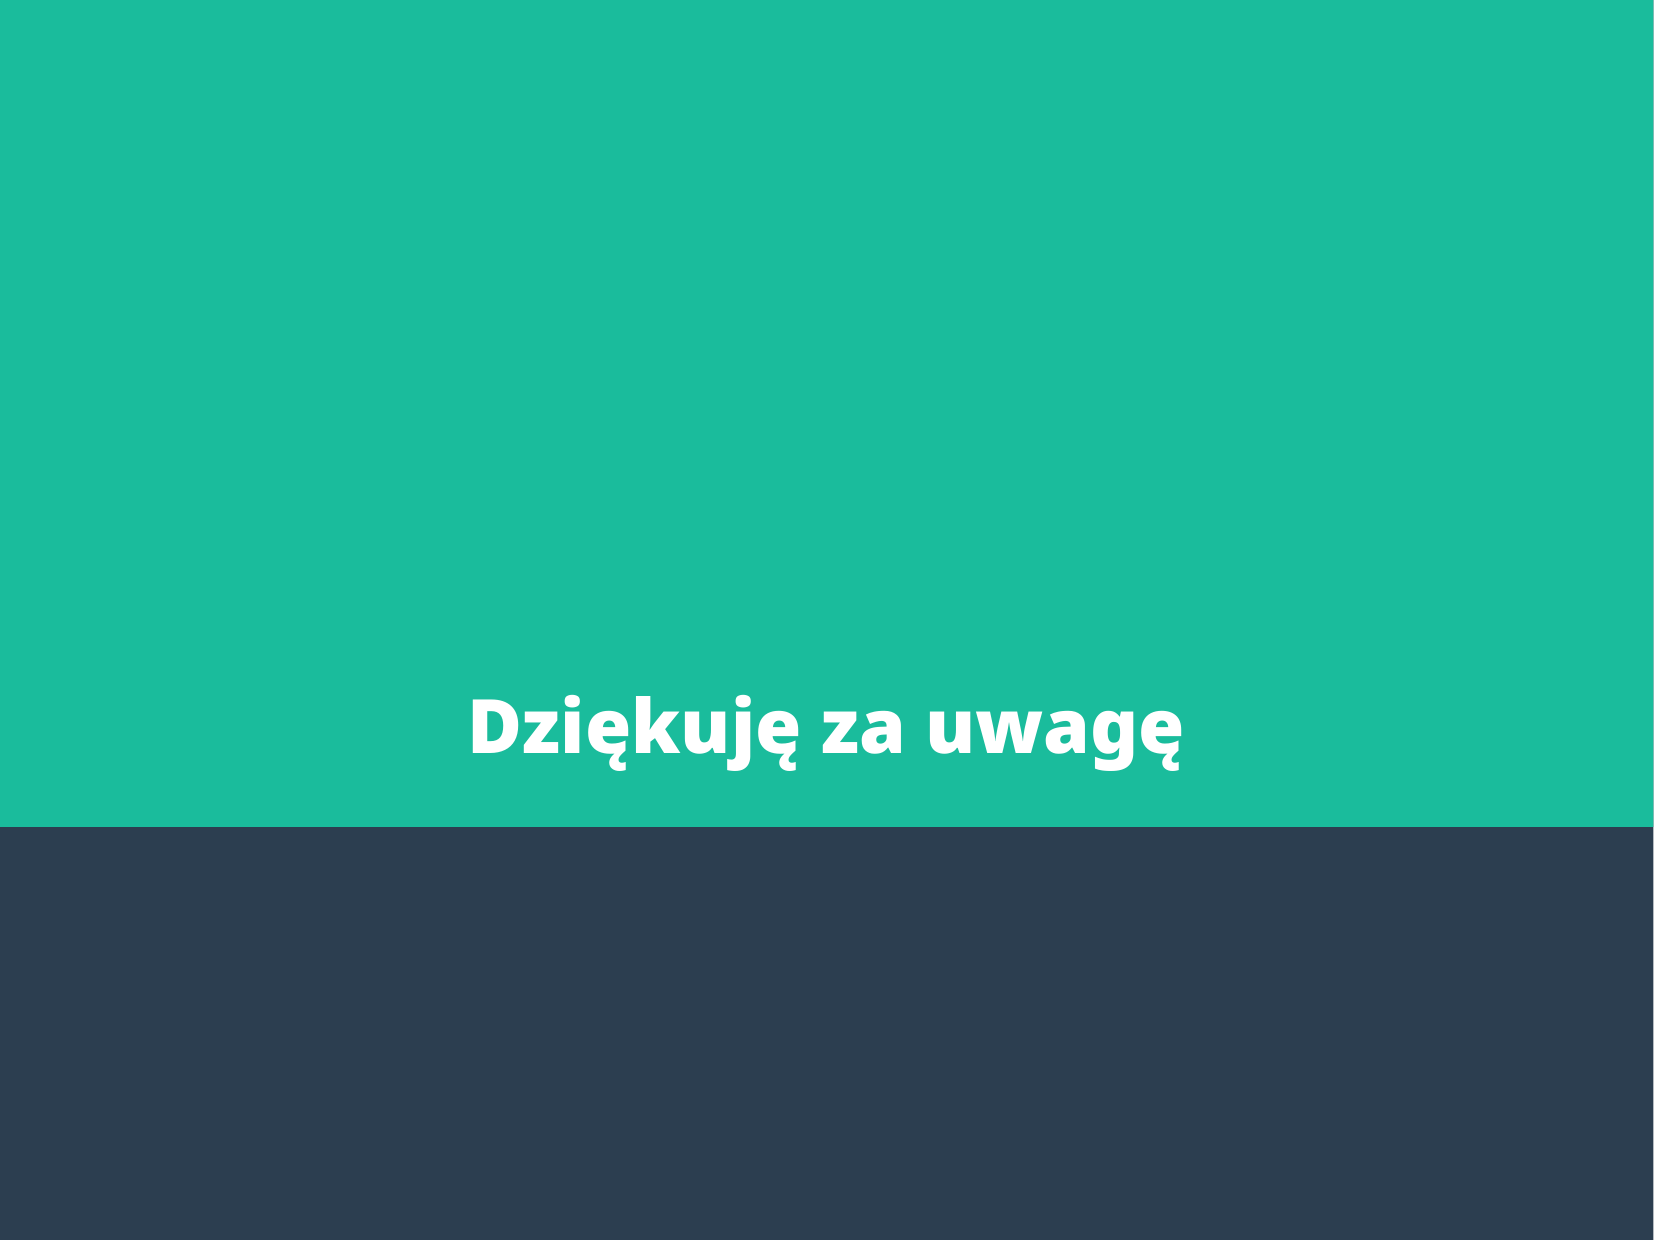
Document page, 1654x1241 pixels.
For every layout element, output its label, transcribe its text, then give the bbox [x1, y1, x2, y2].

title Dziękuję za uwagę [59, 620, 1595, 778]
